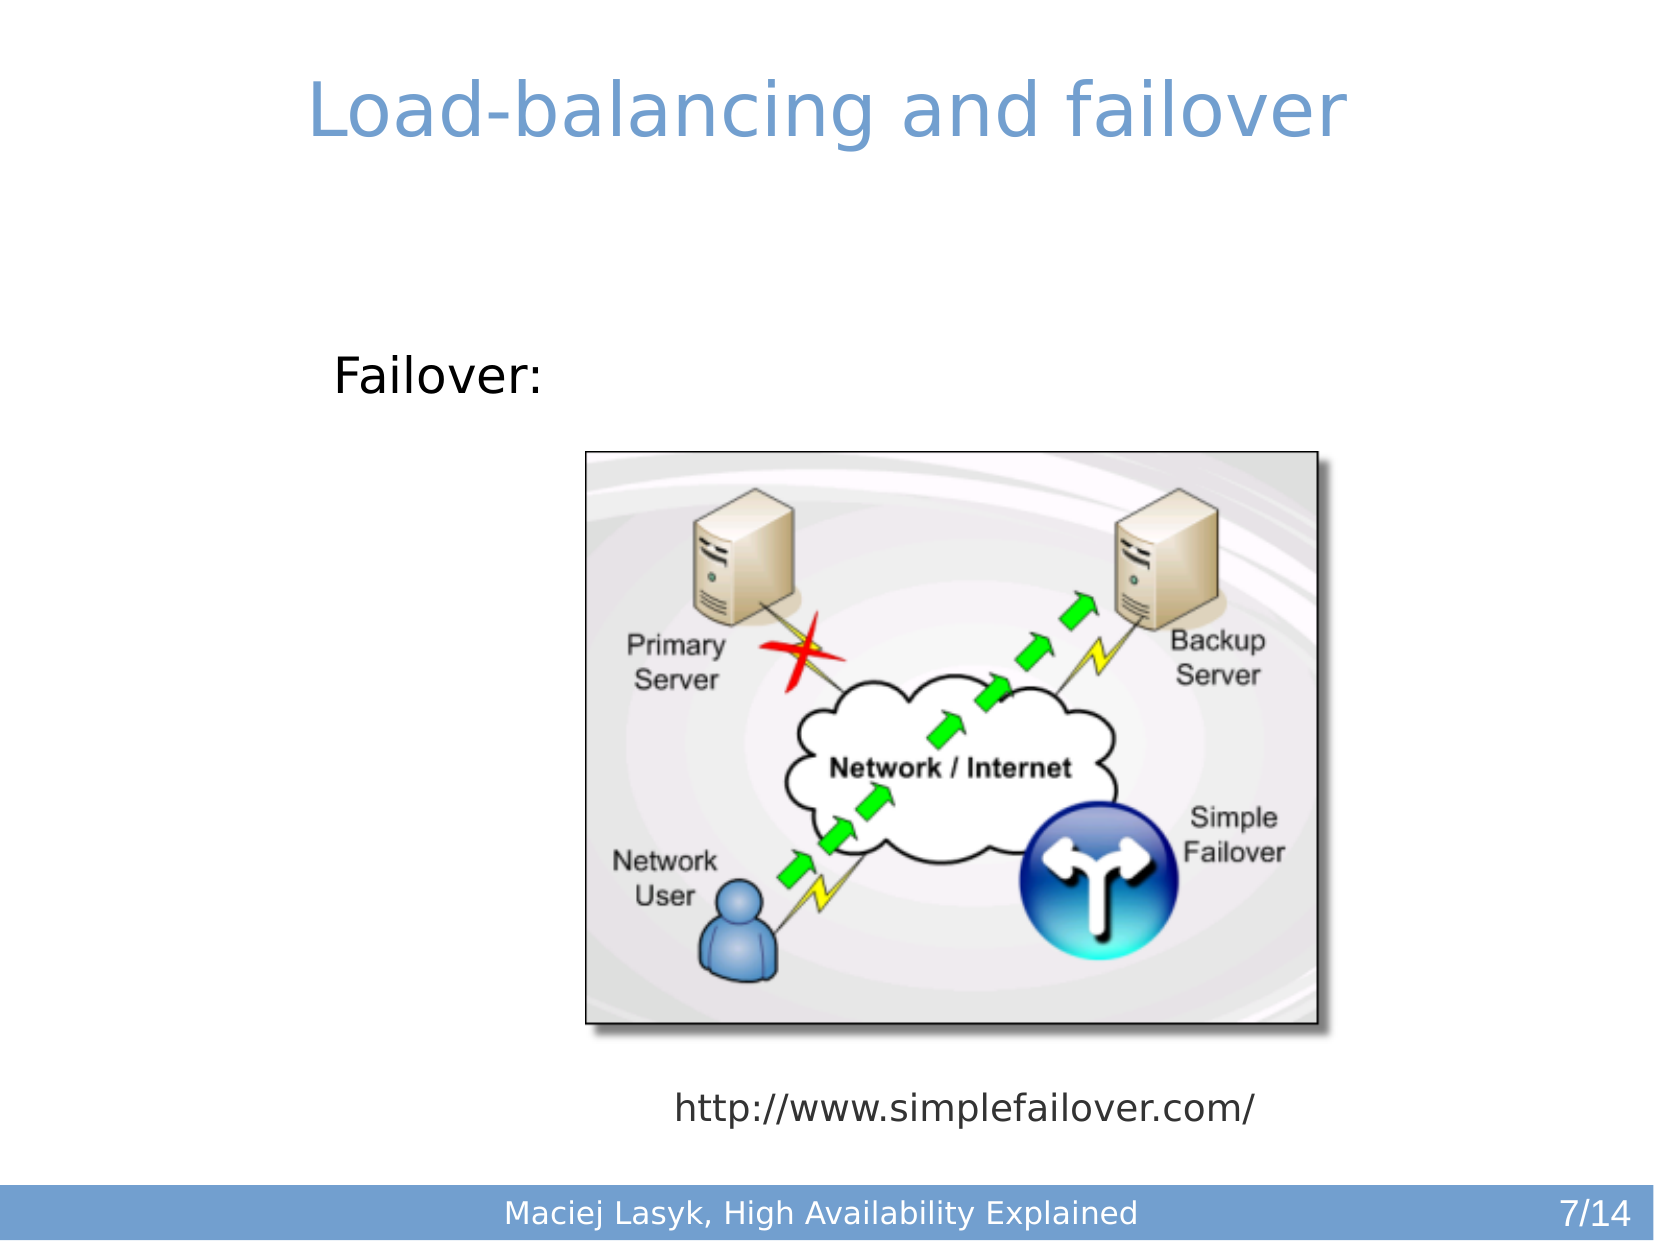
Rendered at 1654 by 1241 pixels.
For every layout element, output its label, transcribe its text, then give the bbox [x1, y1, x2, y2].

text_box [0, 1185, 1533, 1241]
text_box Maciej Lasyk, High Availability Explained [489, 1188, 1165, 1240]
text_box Failover: [319, 339, 559, 413]
text_box Load-balancing and failover [291, 60, 1363, 163]
text_box http://www.simplefailover.com/ [659, 1079, 1271, 1138]
text_box 7/14 [1533, 1185, 1647, 1241]
picture [585, 451, 1338, 1044]
text_box [1647, 1185, 1654, 1241]
